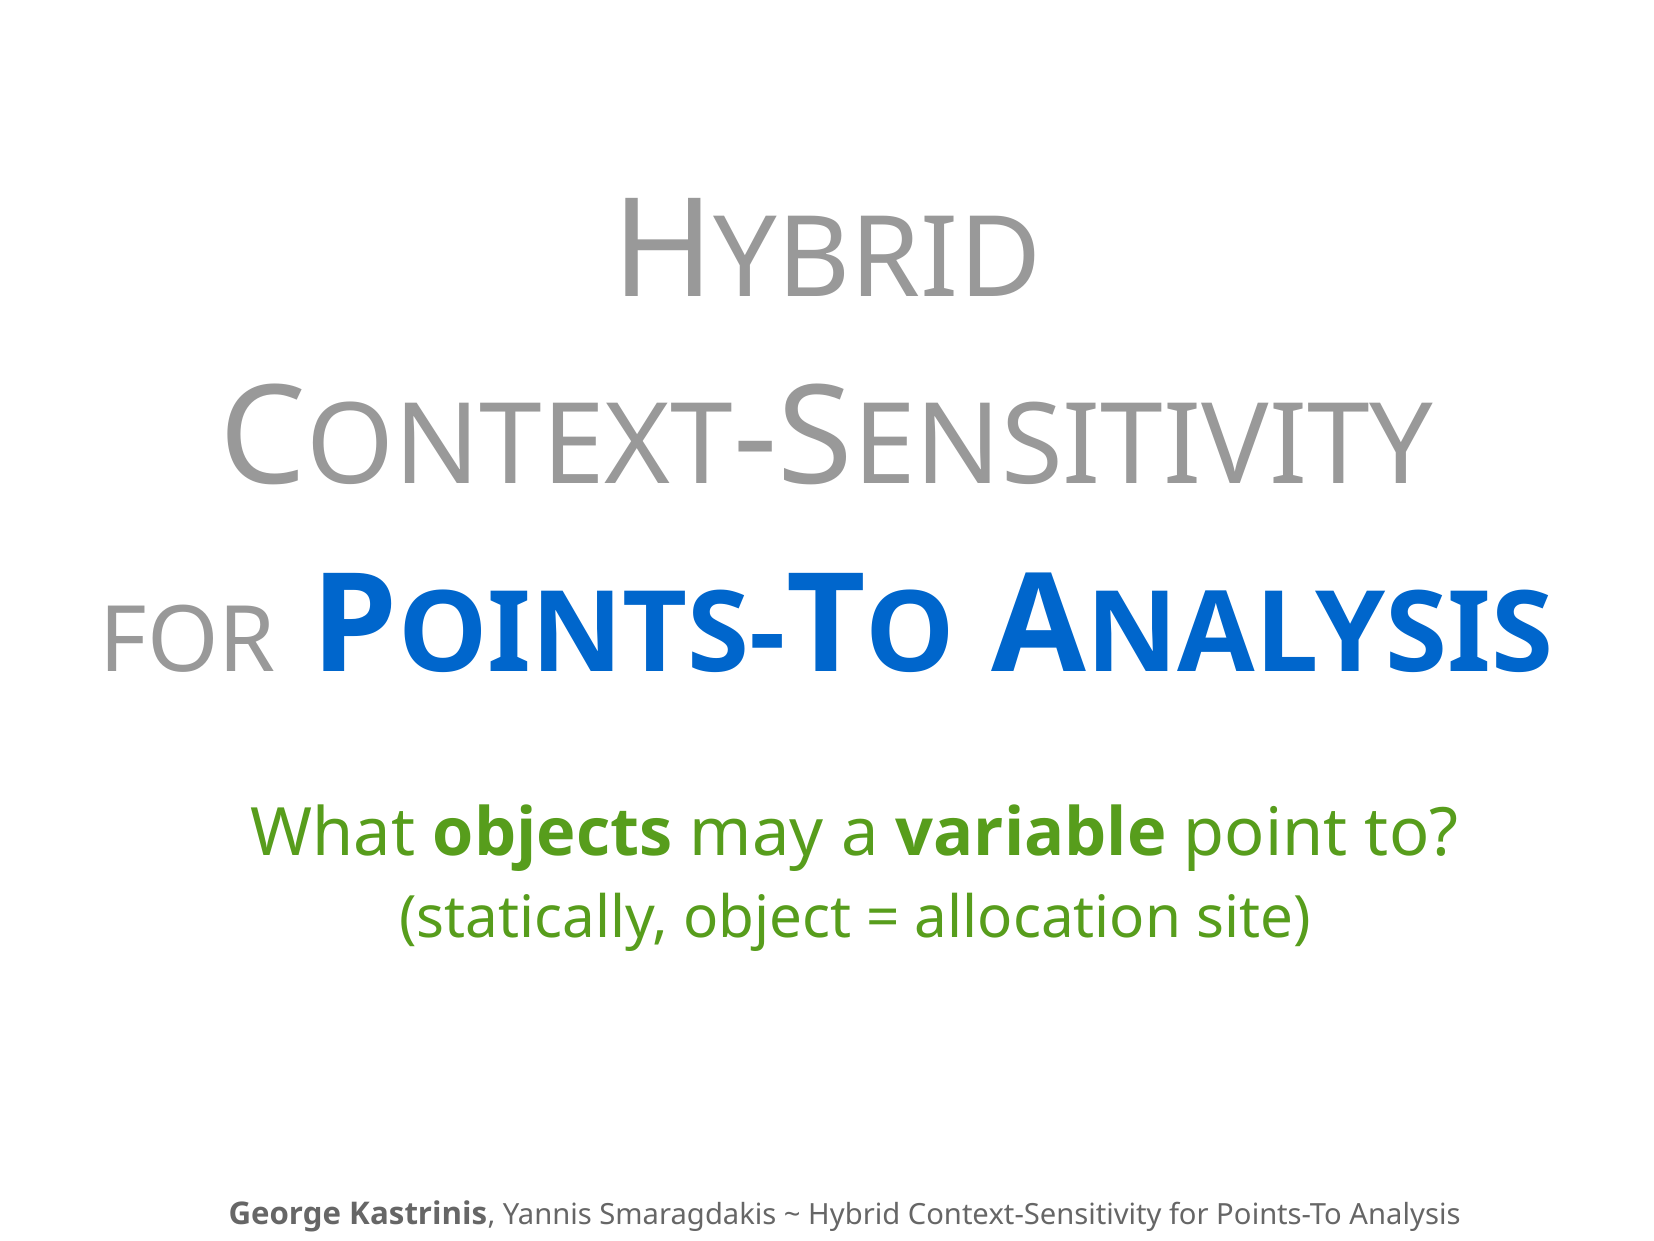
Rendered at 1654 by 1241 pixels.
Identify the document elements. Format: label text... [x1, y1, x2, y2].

text_box HYBRID CONTEXT-SENSITIVITY FOR POINTS-TO ANALYSIS [51, 142, 1603, 620]
text_box What objects may a variable point to? (statically, object = allocation site) [236, 777, 1423, 933]
